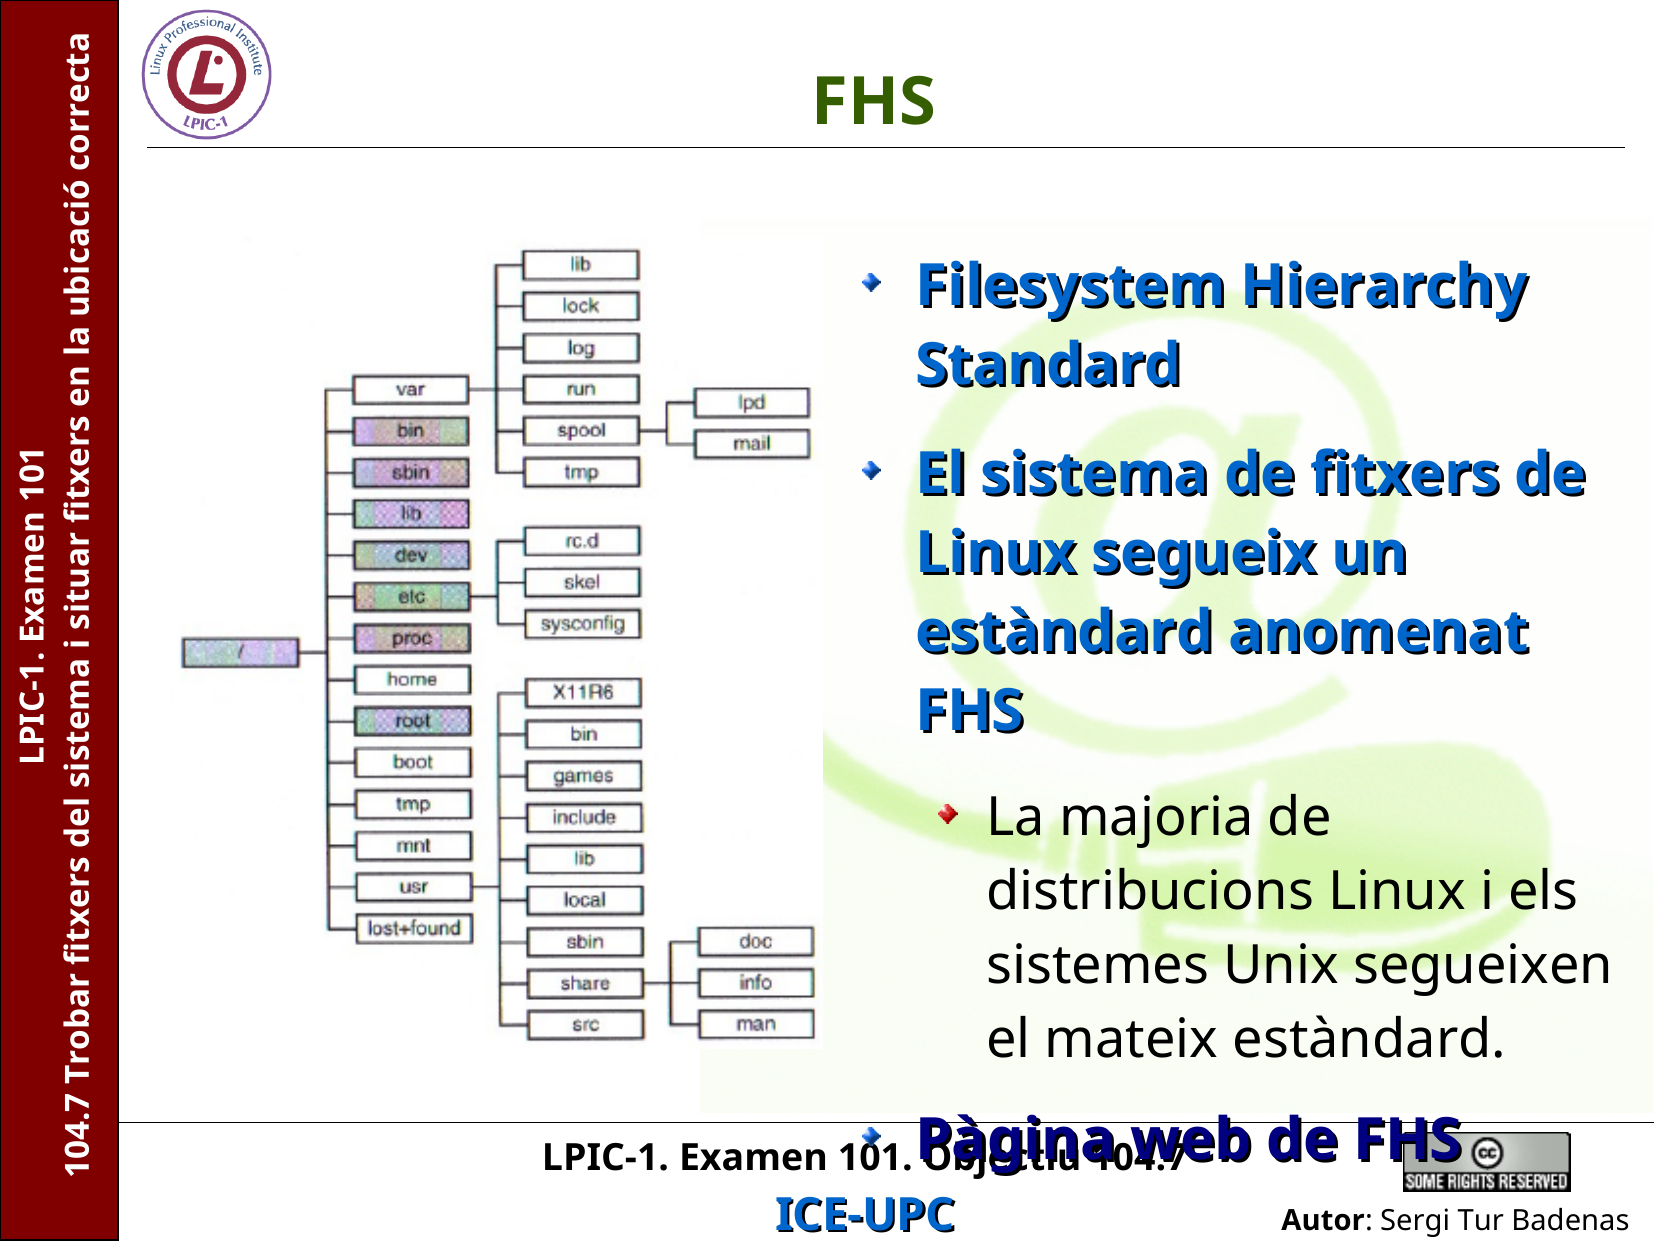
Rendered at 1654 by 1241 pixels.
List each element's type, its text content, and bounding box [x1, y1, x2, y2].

title FHS [129, 49, 1619, 148]
list Filesystem Hierarchy Standard El sistema de fitxers de Linux segueix un estàndard anomenat FHS La majoria de distribucions Linux i els sistemes Unix segueixen el mateix estàndard. Pàgina web de FHS [844, 242, 1631, 1078]
picture [862, 1127, 881, 1146]
picture [1403, 1132, 1571, 1192]
picture [170, 217, 1654, 1113]
picture [135, 5, 277, 49]
